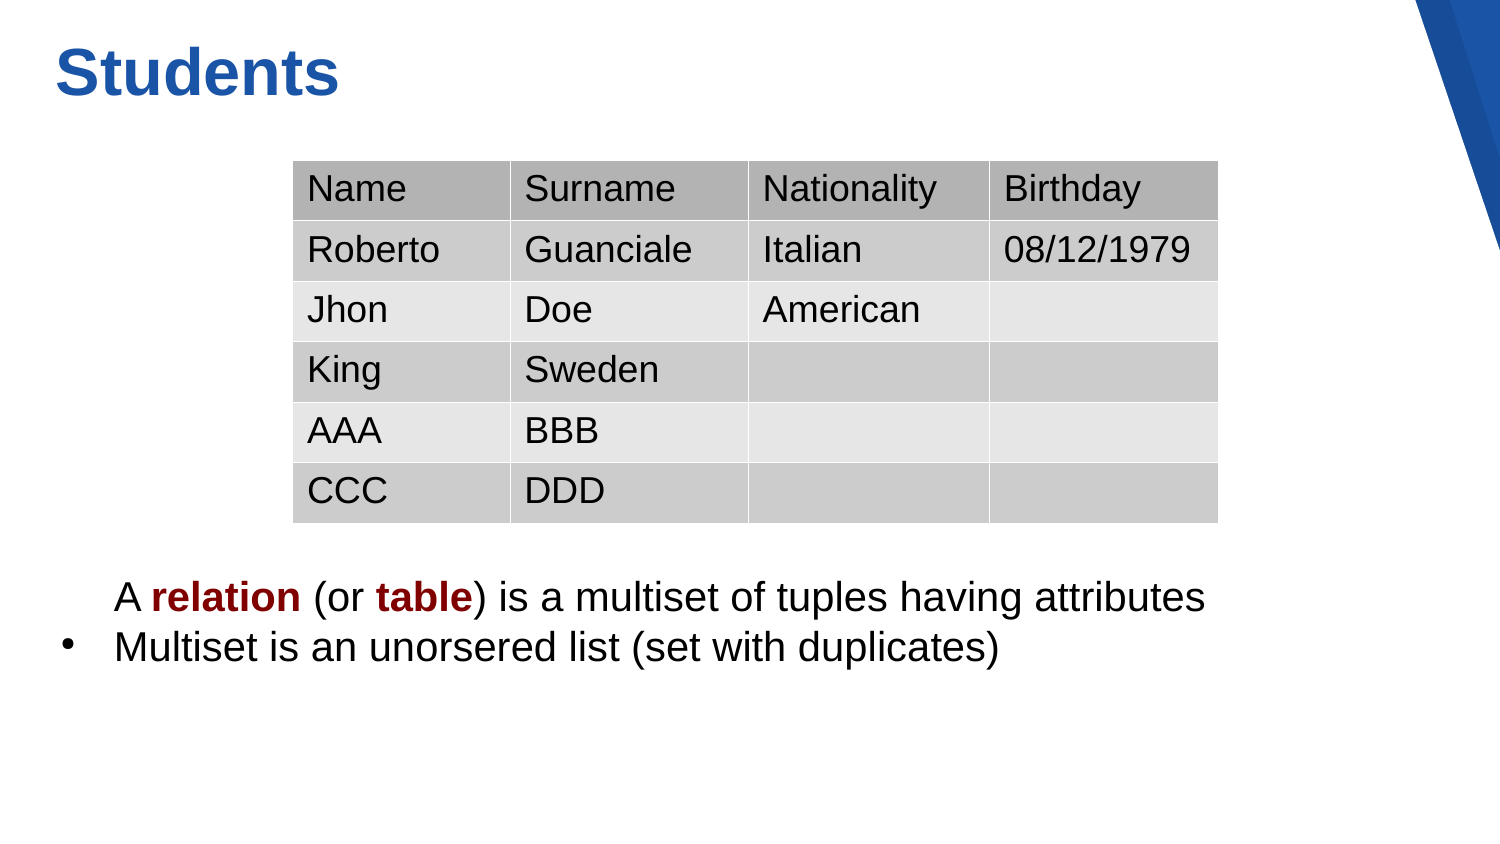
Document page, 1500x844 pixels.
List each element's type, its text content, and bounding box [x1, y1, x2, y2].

title Students [40, 56, 1231, 124]
table_cell [749, 463, 989, 523]
table_cell Sweden [511, 342, 748, 402]
table_cell Italian [749, 221, 989, 281]
table_header Surname [511, 161, 748, 220]
table_cell BBB [511, 403, 748, 462]
table_cell [990, 463, 1218, 523]
table_cell King [293, 342, 510, 402]
table_header Name [293, 161, 510, 220]
table_cell [749, 342, 989, 402]
table_cell American [749, 282, 989, 341]
table_cell Jhon [293, 282, 510, 341]
table_cell AAA [293, 403, 510, 462]
table_header Birthday [990, 161, 1218, 220]
table_cell Roberto [293, 221, 510, 281]
table_cell DDD [511, 463, 748, 523]
table_cell Doe [511, 282, 748, 341]
list A relation (or table) is a multiset of tuples having attributes Multiset is an unorsered list (set with duplicates) [27, 555, 1441, 830]
table_cell [749, 403, 989, 462]
table_cell [990, 342, 1218, 402]
table_cell Guanciale [511, 221, 748, 281]
table_cell CCC [293, 463, 510, 523]
table_cell [990, 282, 1218, 341]
table_header Nationality [749, 161, 989, 220]
table_cell 08/12/1979 [990, 221, 1218, 281]
table_cell [990, 403, 1218, 462]
